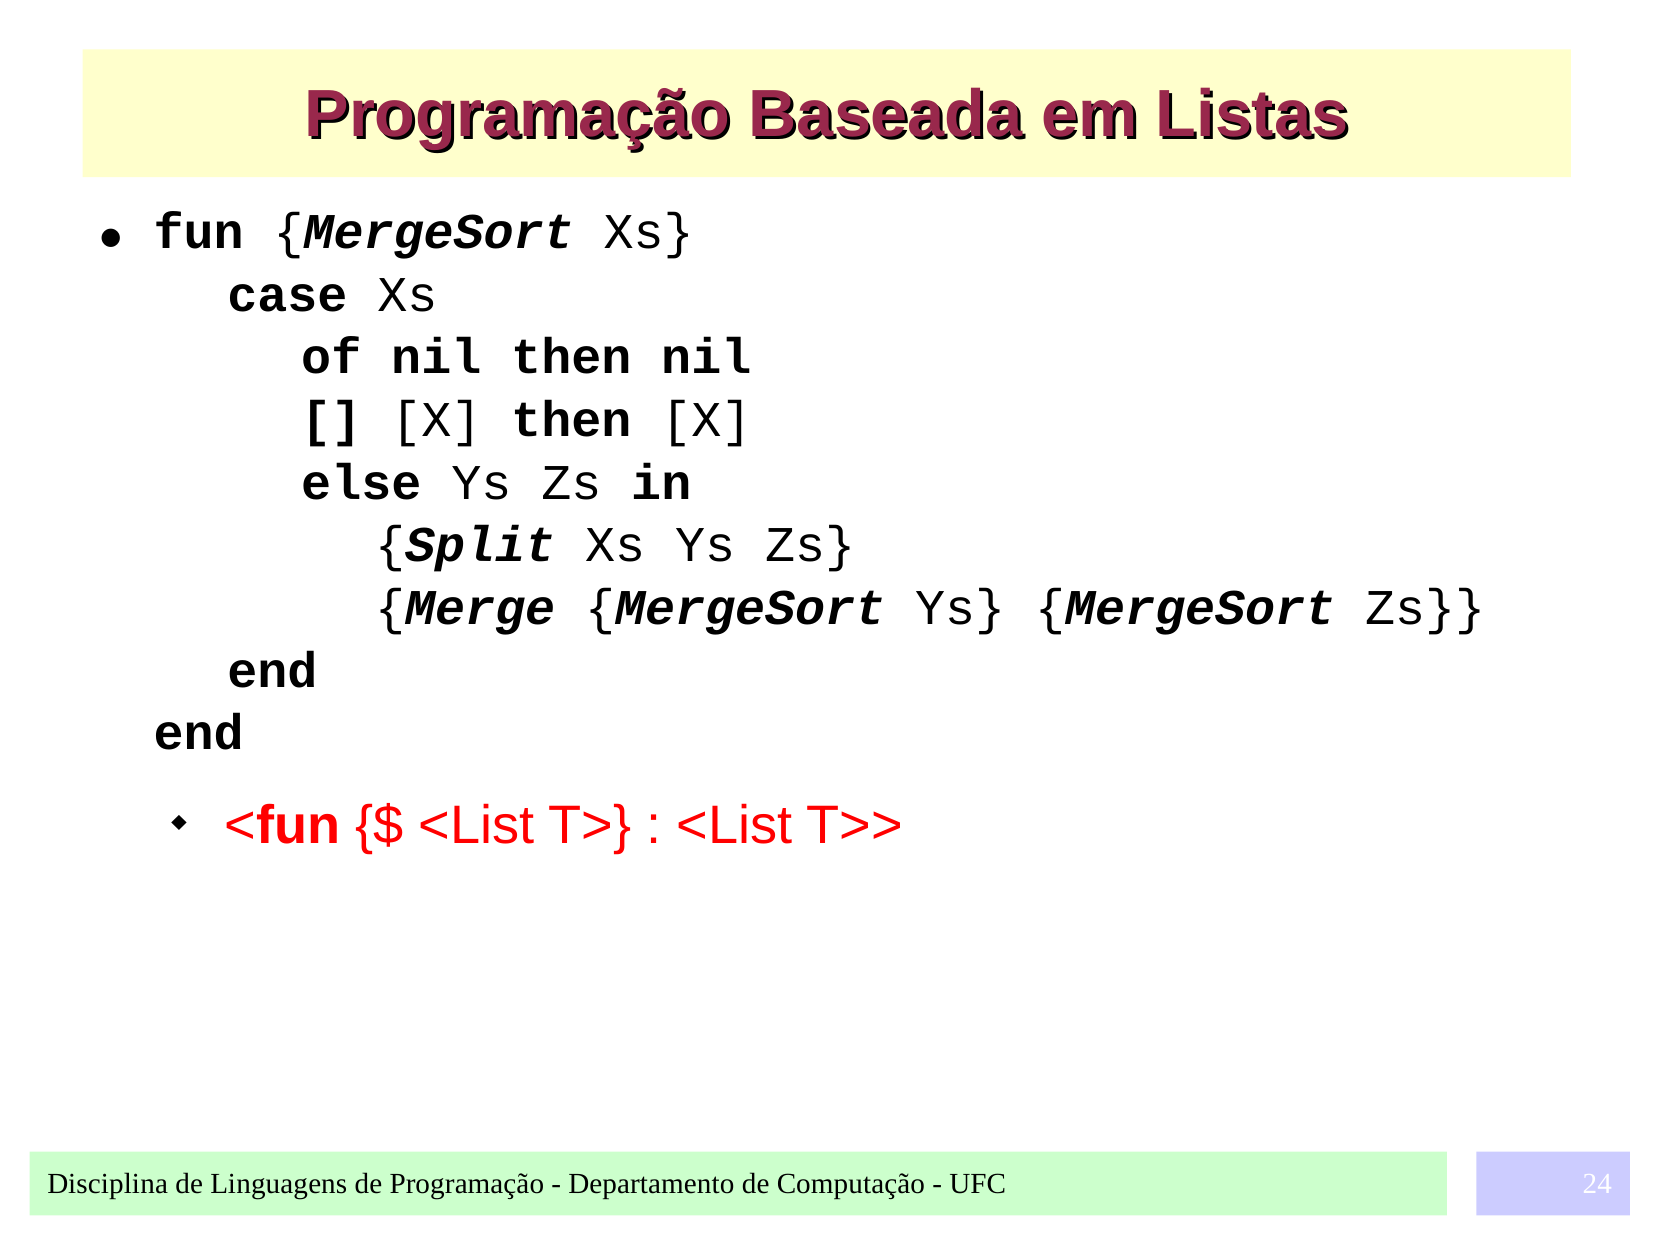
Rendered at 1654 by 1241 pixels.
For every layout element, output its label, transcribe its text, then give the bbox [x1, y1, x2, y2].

title Programação Baseada em Listas [82, 49, 1571, 178]
list fun {MergeSort Xs} case Xs of nil then nil [] [X] then [X] else Ys Zs in {Split Xs Ys Zs} {Merge {MergeSort Ys} {MergeSort Zs}} end end <fun {$ <List T>} : <List T>> [82, 206, 1571, 1137]
